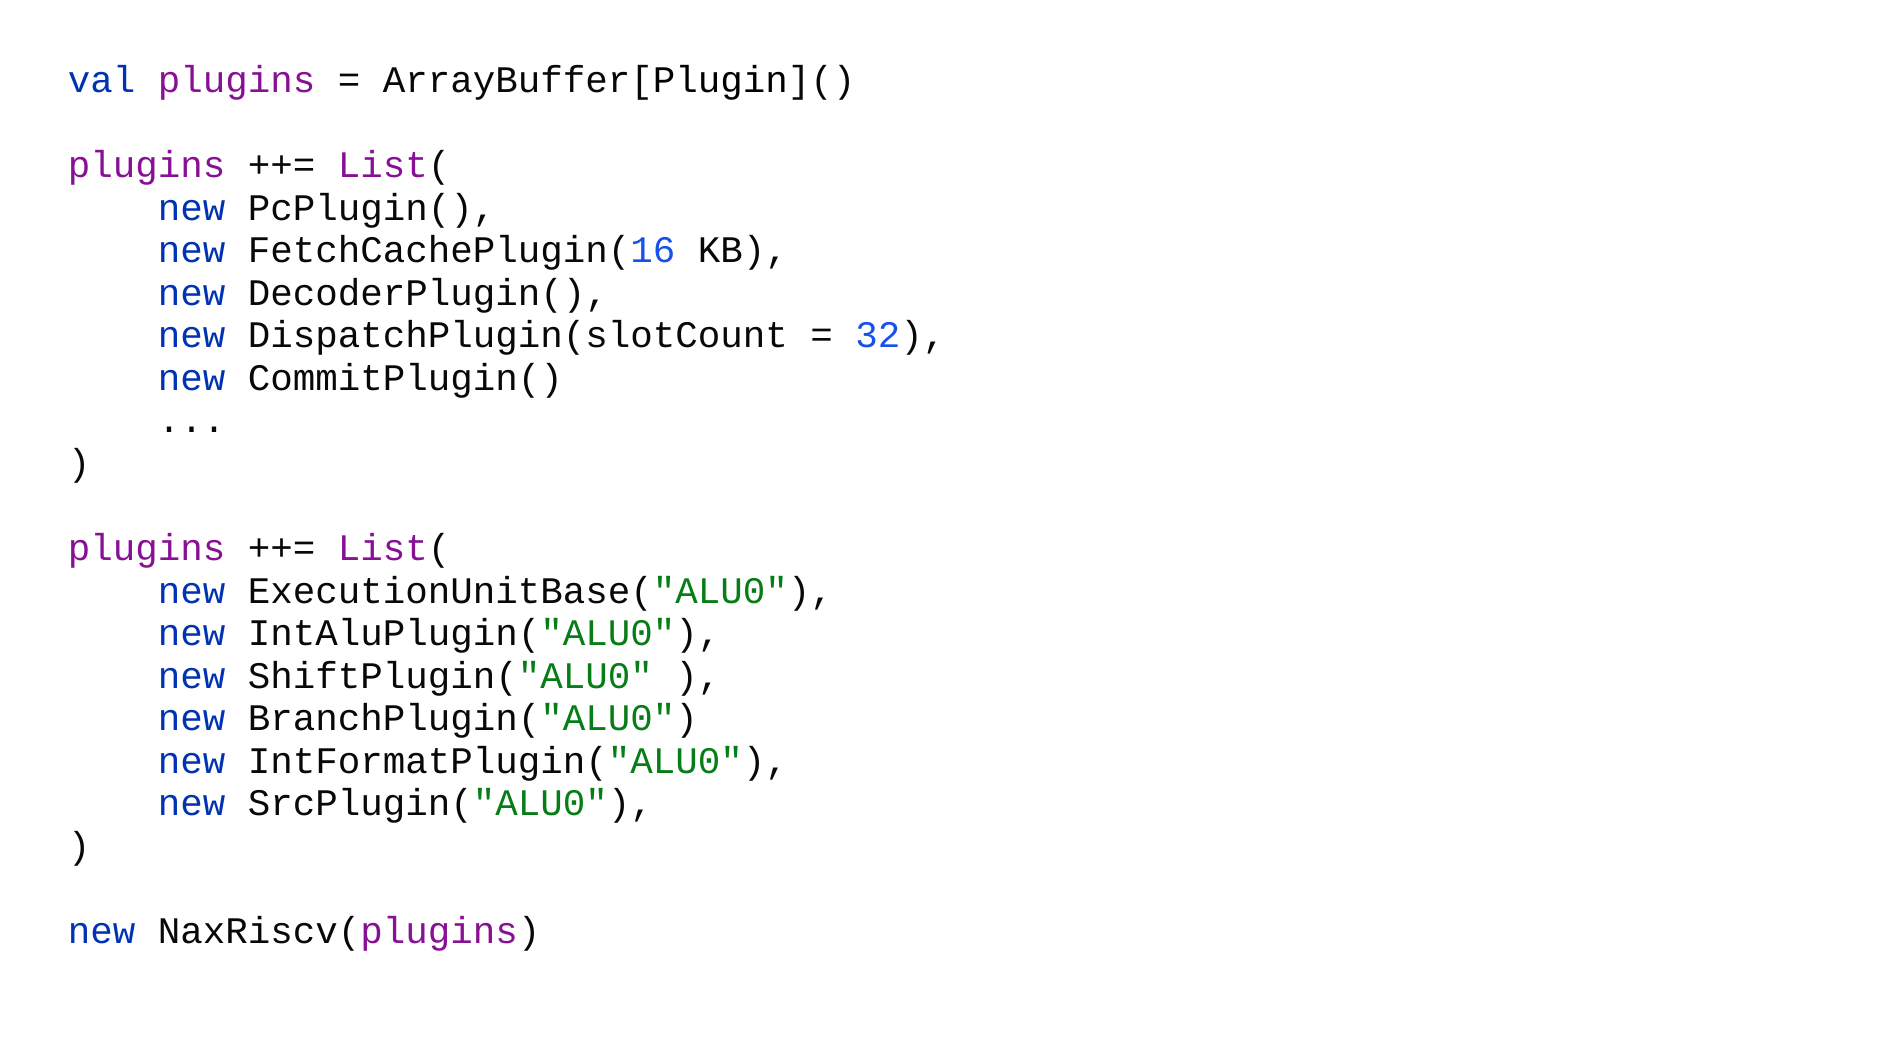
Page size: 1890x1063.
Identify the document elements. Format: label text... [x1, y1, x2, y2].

text_box val plugins = ArrayBuffer[Plugin]() plugins ++= List( new PcPlugin(), new FetchCachePlugin(16 KB), new DecoderPlugin(), new DispatchPlugin(slotCount = 32), new CommitPlugin() ... ) plugins ++= List( new ExecutionUnitBase("ALU0"), new IntAluPlugin("ALU0"), new ShiftPlugin("ALU0" ), new BranchPlugin("ALU0") new IntFormatPlugin("ALU0"), new SrcPlugin("ALU0"), ) new NaxRiscv(plugins) [53, 11, 1075, 1028]
